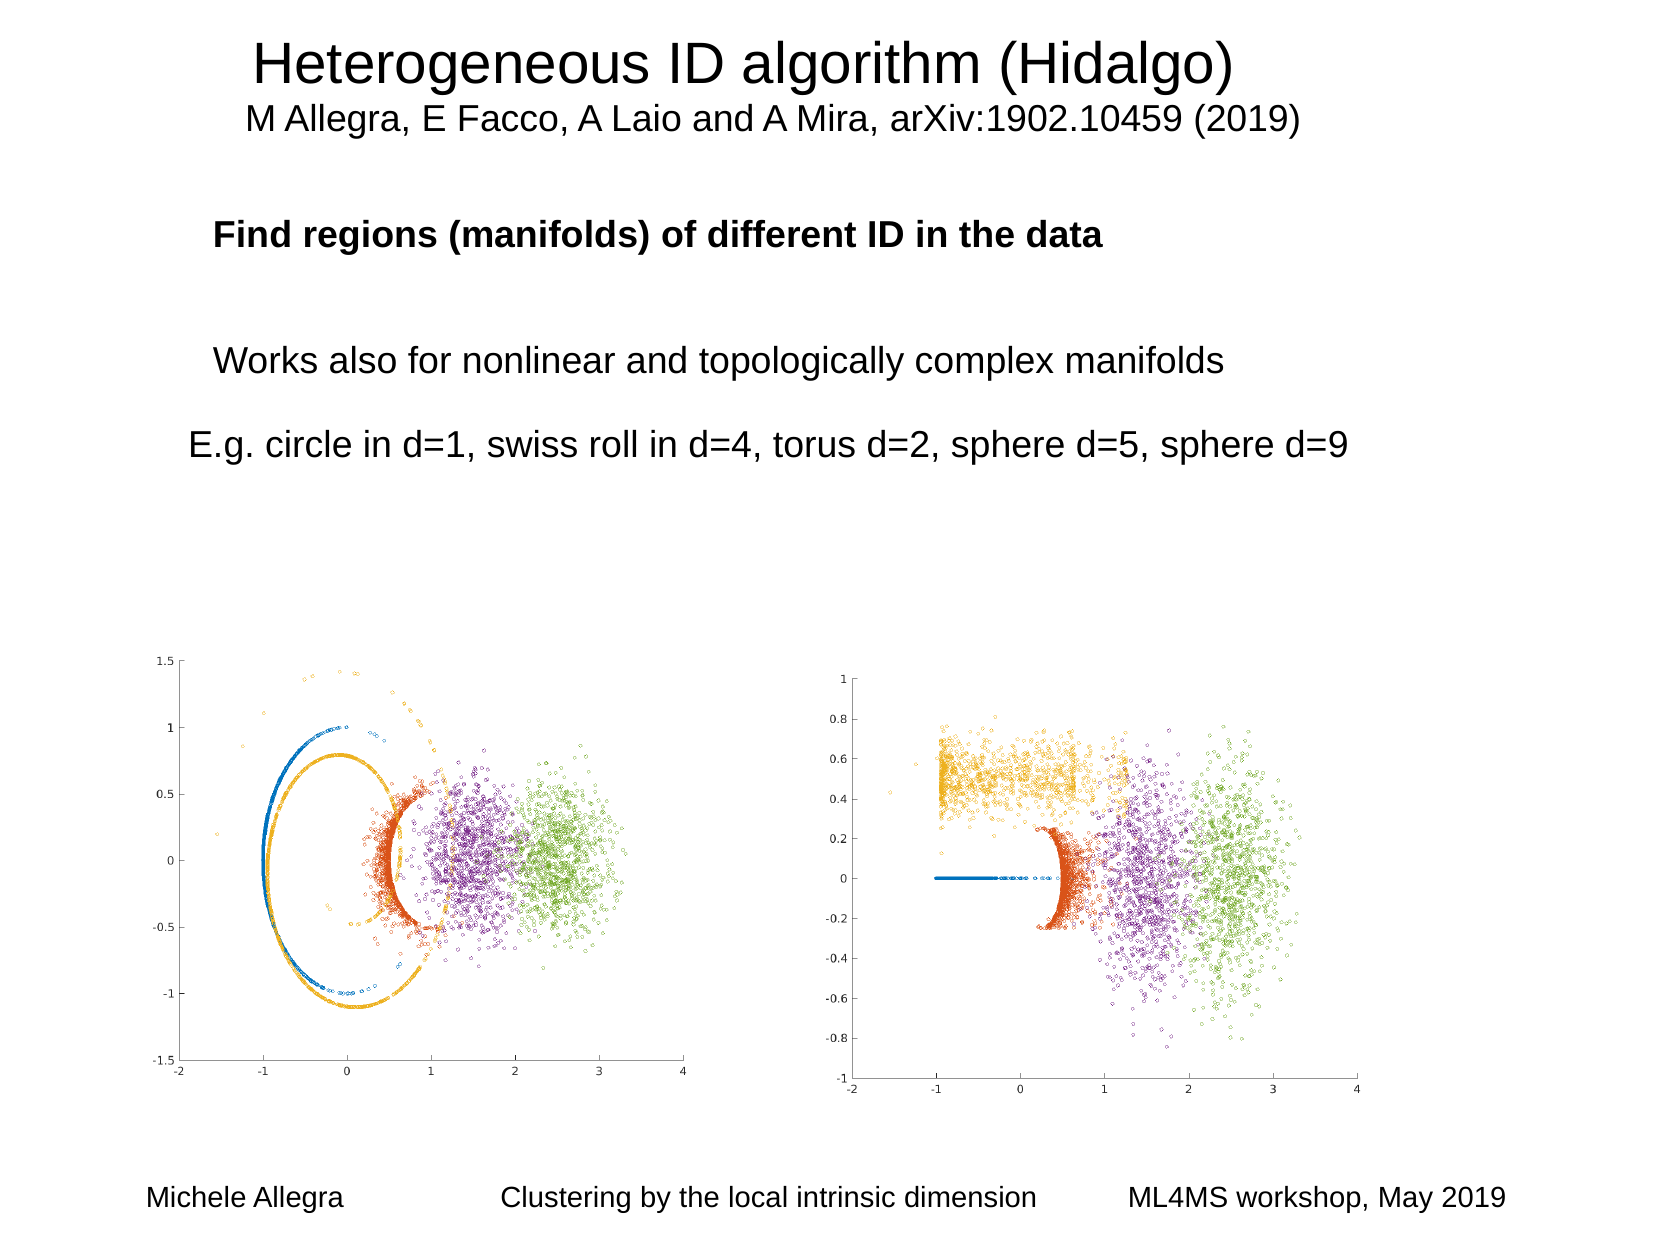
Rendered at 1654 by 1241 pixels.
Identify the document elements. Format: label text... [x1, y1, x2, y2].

title Heterogeneous ID algorithm (Hidalgo) [118, 30, 1371, 161]
text_box Find regions (manifolds) of different ID in the data Works also for nonlinear and topologically complex manifolds E.g. circle in d=1, swiss roll in d=4, torus d=2, sphere d=5, sphere d=9 [162, 38, 1371, 473]
picture [94, 624, 745, 1113]
title Michele Allegra Clustering by the local intrinsic dimension ML4MS workshop, May 2019 [83, 1159, 1572, 1235]
picture [767, 642, 1419, 1131]
subtitle [82, 198, 1571, 1111]
